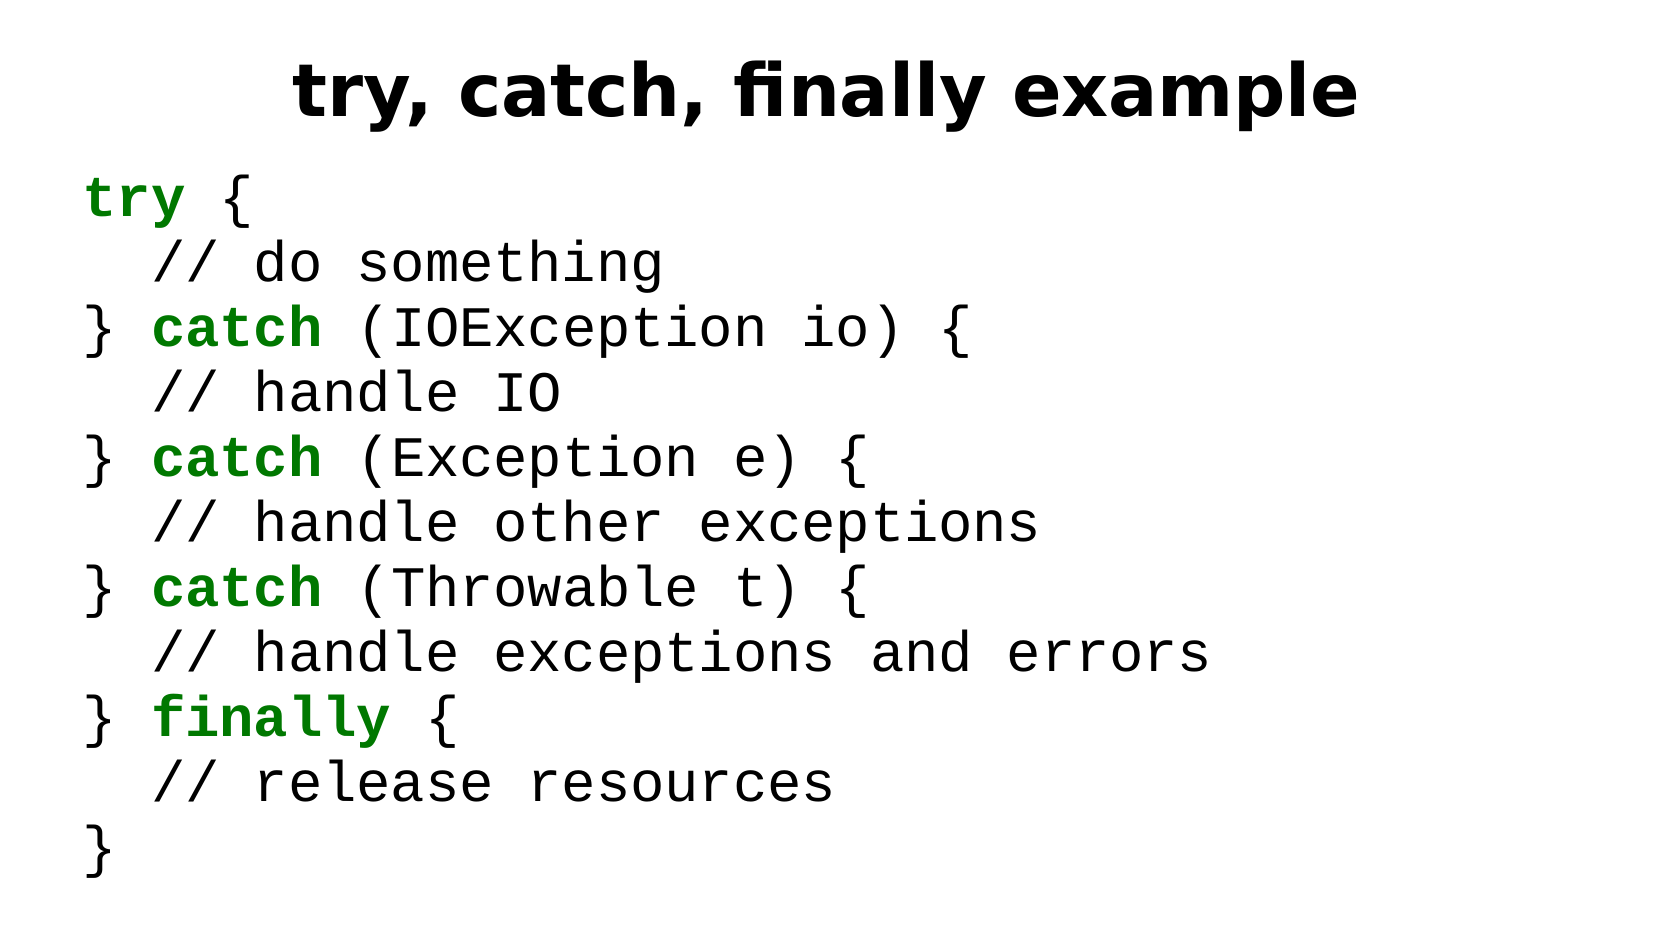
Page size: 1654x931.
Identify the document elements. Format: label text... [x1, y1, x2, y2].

list try { // do something } catch (IOException io) { // handle IO } catch (Exception e) { // handle other exceptions } catch (Throwable t) { // handle exceptions and errors } finally { // release resources } [82, 168, 1538, 889]
title try, catch, finally example [82, 49, 1571, 135]
